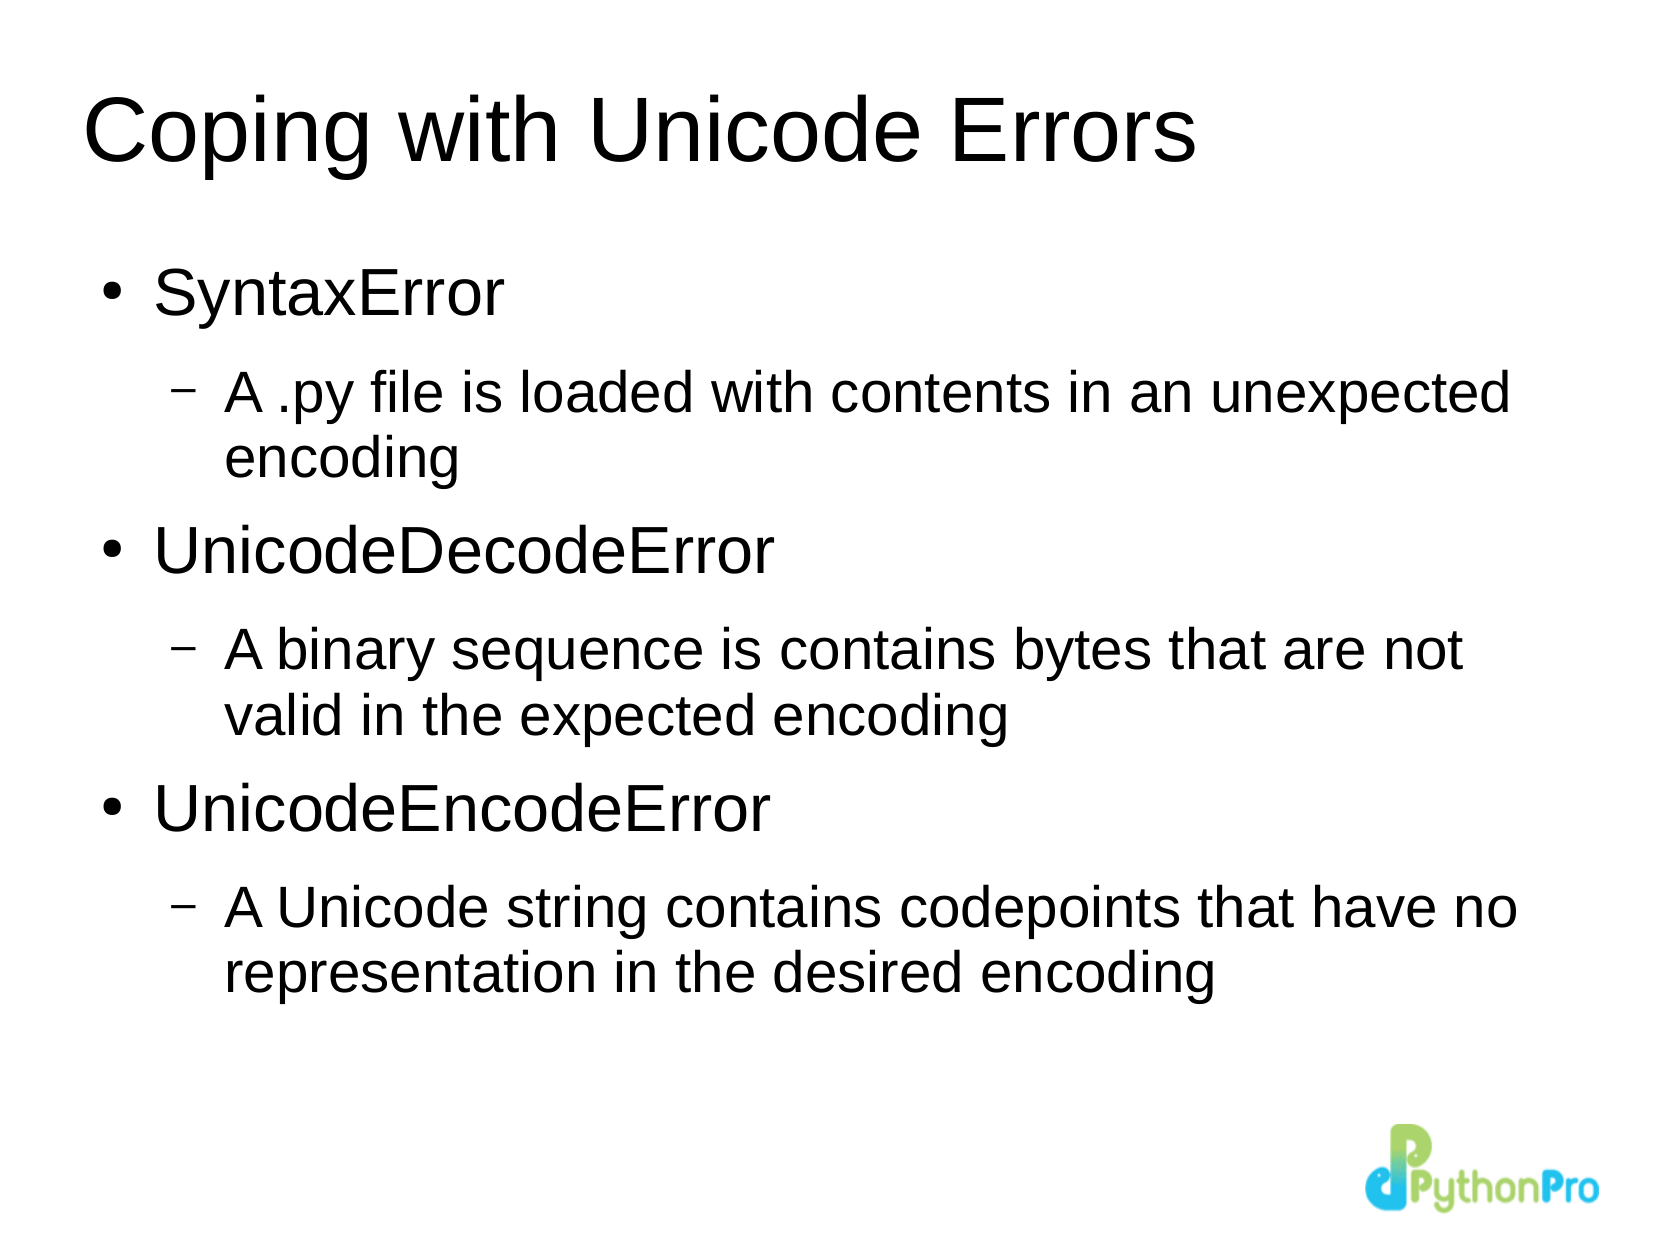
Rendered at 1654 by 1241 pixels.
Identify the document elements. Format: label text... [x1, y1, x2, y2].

title Coping with Unicode Errors [82, 49, 1571, 211]
picture [1365, 1124, 1599, 1214]
list SyntaxError A .py file is loaded with contents in an unexpected encoding UnicodeDecodeError A binary sequence is contains bytes that are not valid in the expected encoding UnicodeEncodeError A Unicode string contains codepoints that have no representation in the desired encoding [82, 255, 1571, 1130]
